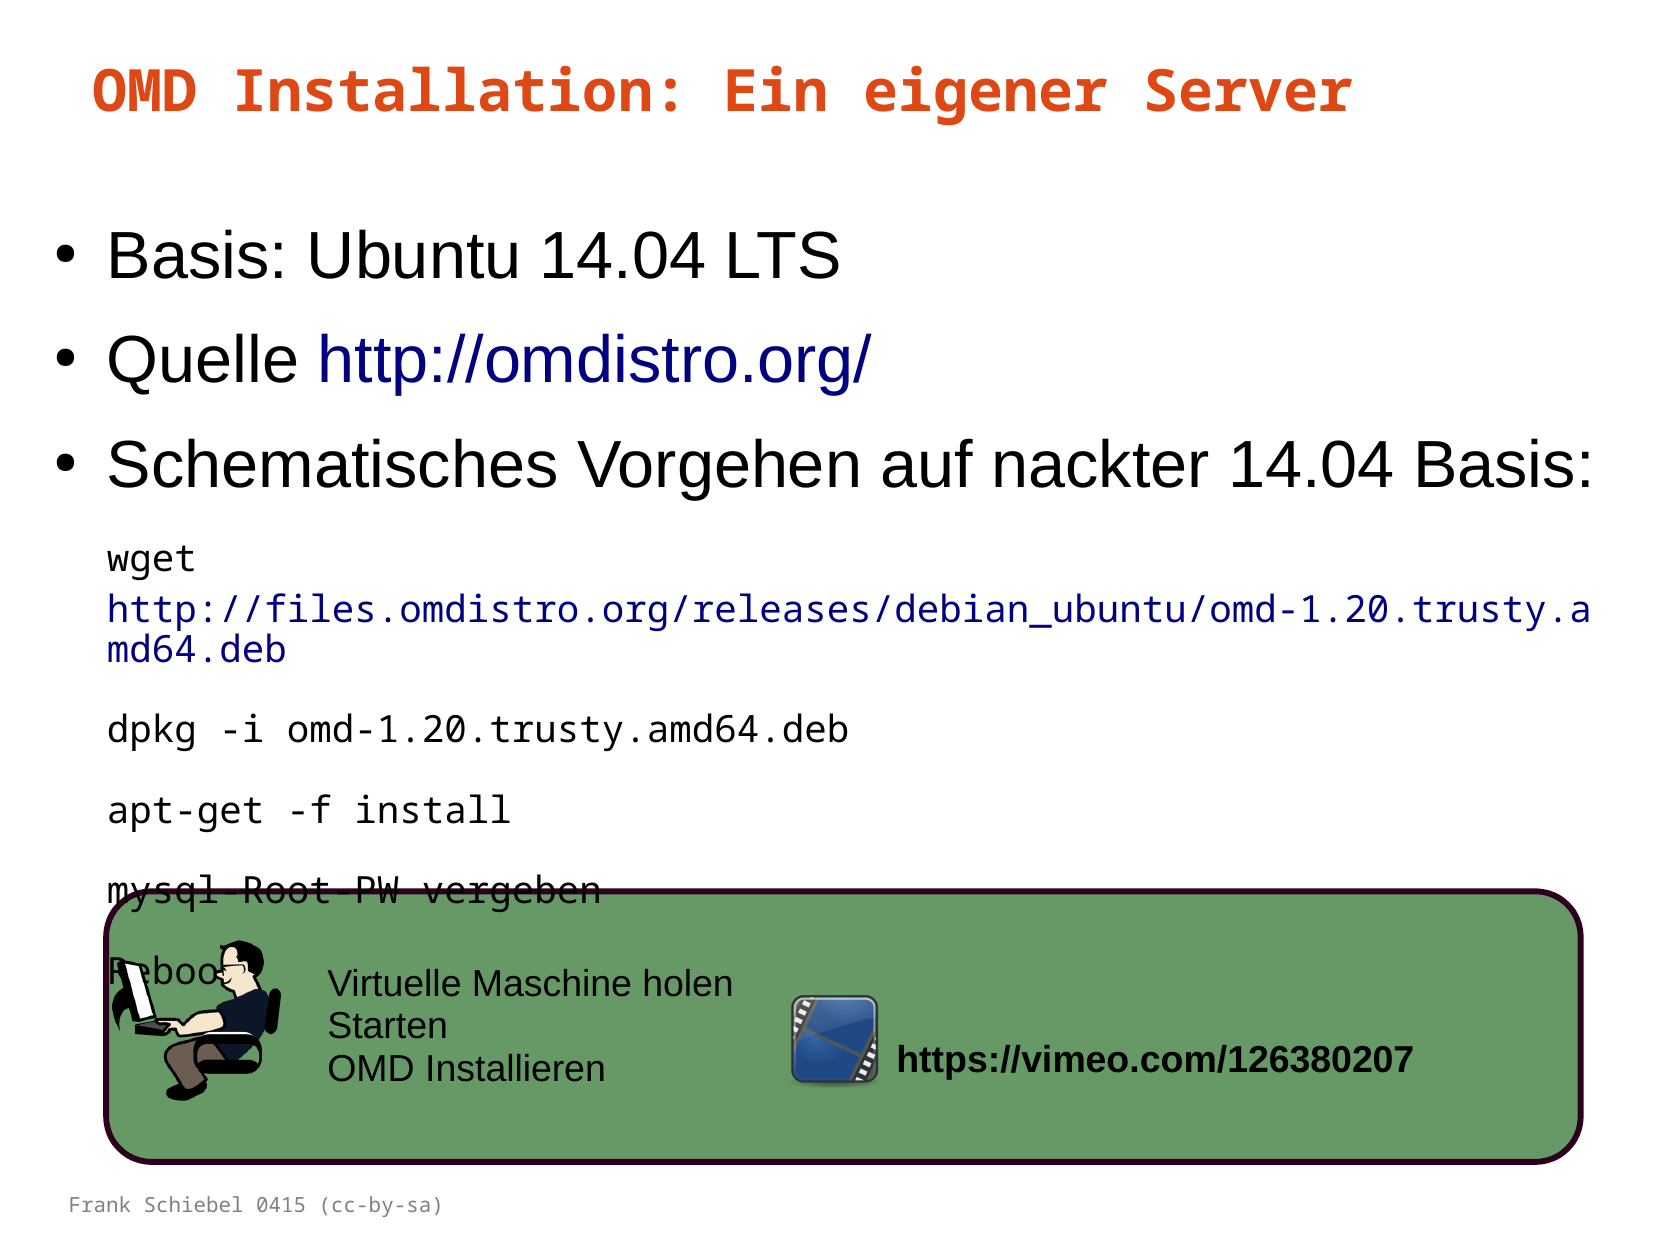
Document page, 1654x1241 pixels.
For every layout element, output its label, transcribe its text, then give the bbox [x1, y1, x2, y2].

picture [787, 995, 882, 1089]
text_box Virtuelle Maschine holen Starten OMD Installieren [312, 955, 749, 1097]
list Basis: Ubuntu 14.04 LTS Quelle http://omdistro.org/ Schematisches Vorgehen auf nackter 14.04 Basis: wget http://files.omdistro.org/releases/debian_ubuntu/omd-1.20.trusty.amd64.deb dpkg -i omd-1.20.trusty.amd64.deb apt-get -f install mysql-Root-PW vergeben Reboot [36, 218, 1607, 1010]
picture [112, 940, 281, 1102]
text_box https://vimeo.com/126380207 [882, 1031, 1505, 1089]
text_box [106, 1010, 1581, 1162]
text_box OMD Installation: Ein eigener Server [78, 42, 1465, 117]
